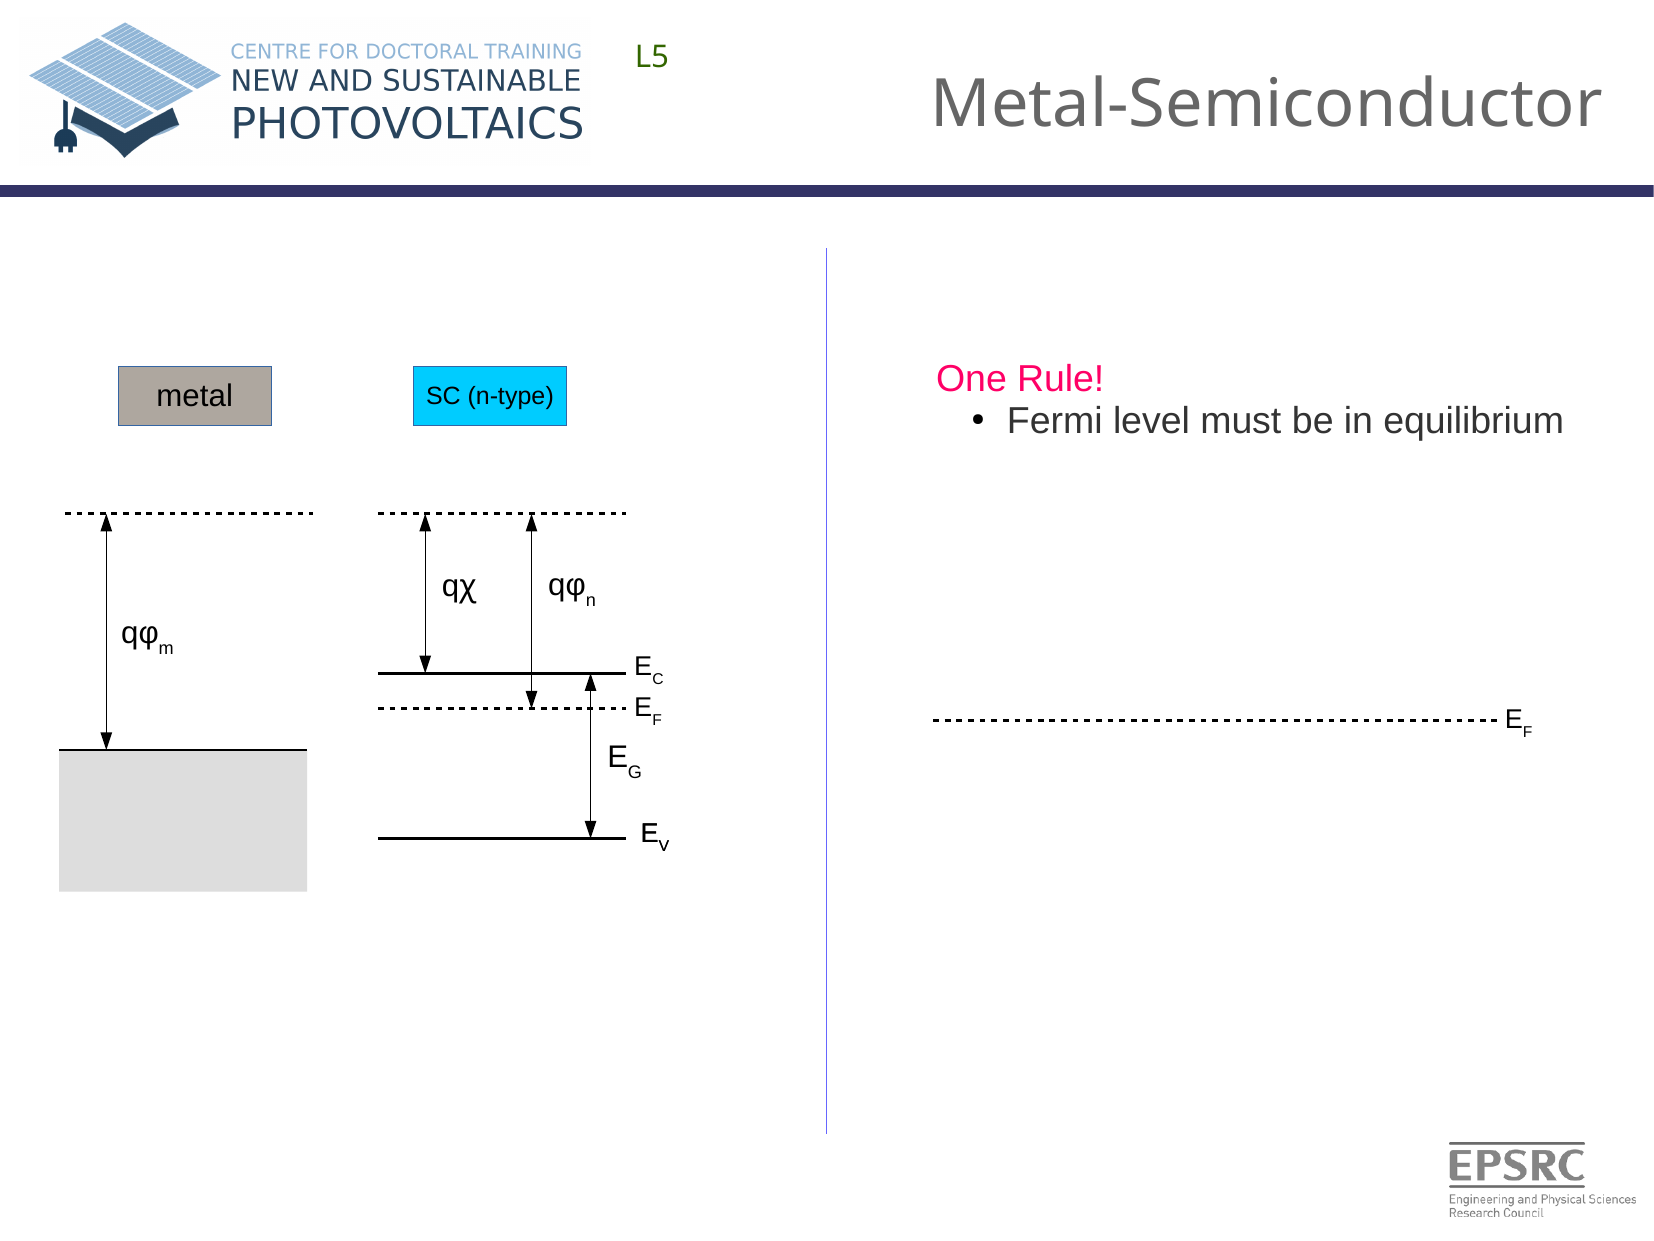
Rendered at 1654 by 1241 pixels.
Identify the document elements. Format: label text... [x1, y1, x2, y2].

text_box SC (n-type) [413, 366, 567, 426]
text_box EC [619, 643, 679, 696]
picture [1449, 1142, 1636, 1217]
text_box qφm [106, 608, 189, 666]
text_box Metal-Semiconductor [767, 51, 1618, 142]
text_box qχ [427, 555, 493, 611]
text_box EF [619, 685, 677, 737]
picture [19, 17, 591, 166]
text_box EG [592, 732, 657, 790]
text_box metal [118, 366, 272, 426]
text_box L5 [620, 29, 880, 80]
text_box qφn [533, 560, 611, 618]
text_box One Rule! Fermi level must be in equilibrium [921, 350, 1580, 449]
text_box EV [625, 810, 685, 863]
text_box [59, 750, 308, 892]
text_box EF [1490, 696, 1548, 749]
